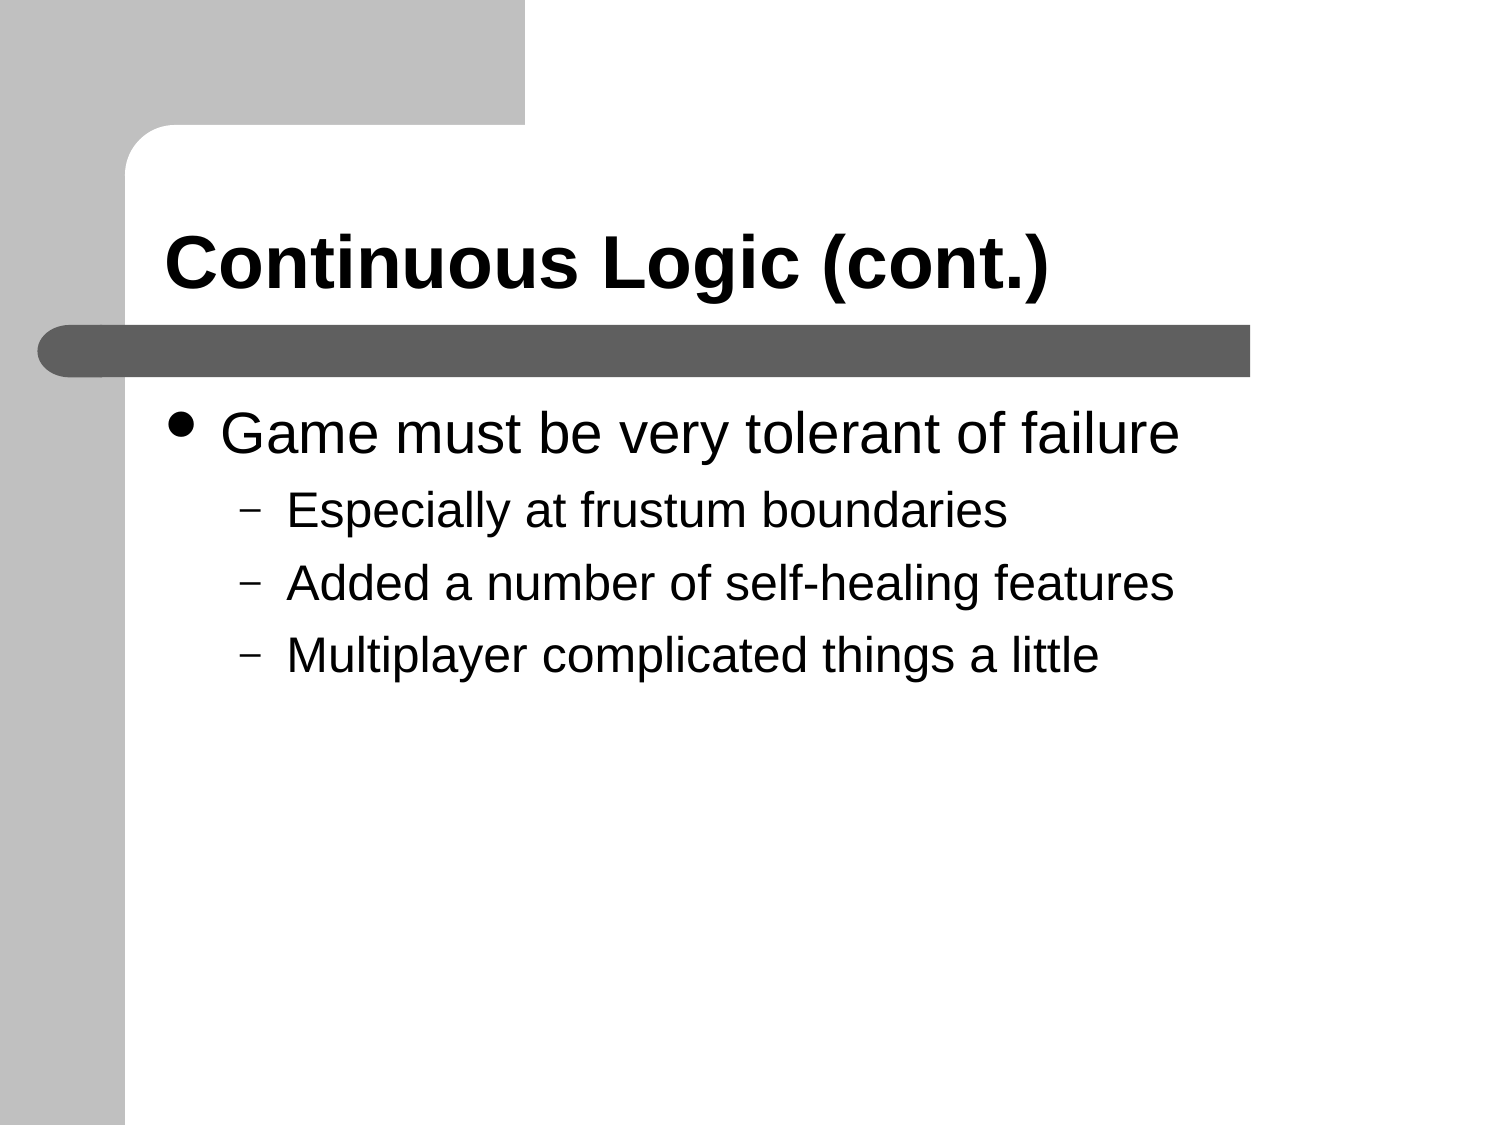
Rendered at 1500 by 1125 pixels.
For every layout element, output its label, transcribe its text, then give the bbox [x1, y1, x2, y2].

list Game must be very tolerant of failure Especially at frustum boundaries Added a number of self-healing features Multiplayer complicated things a little [149, 387, 1463, 1000]
title Continuous Logic (cont.) [149, 124, 1463, 313]
